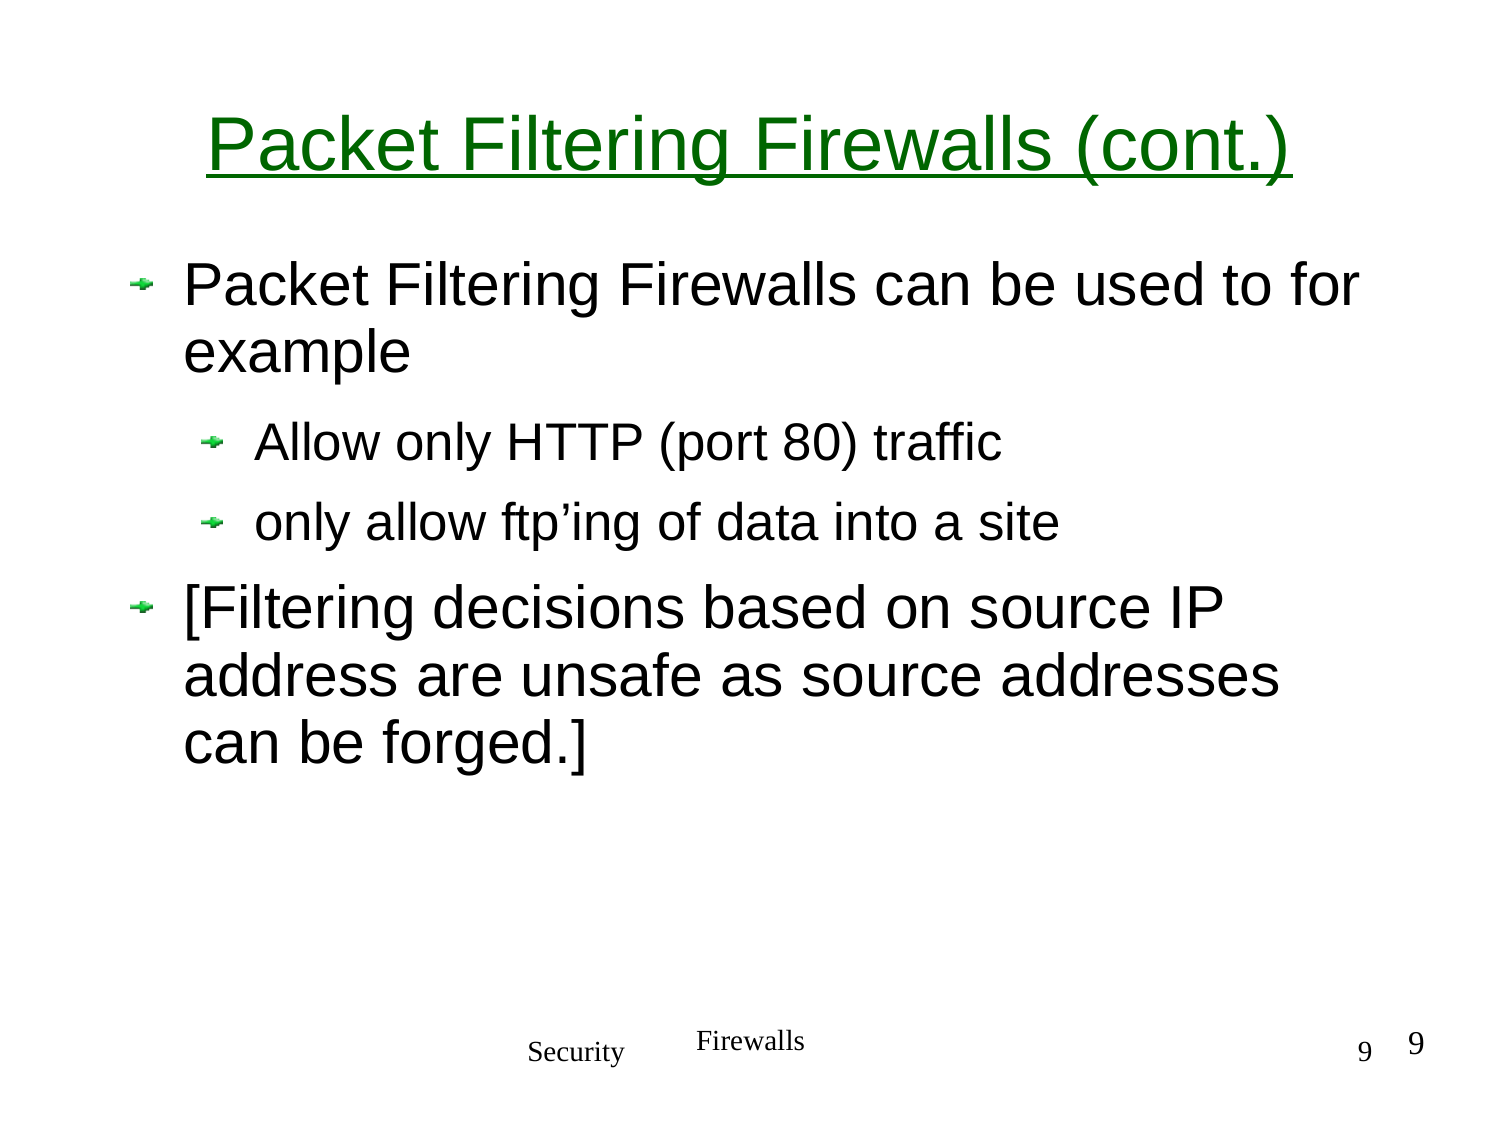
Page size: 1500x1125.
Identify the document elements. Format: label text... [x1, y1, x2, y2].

text_box Security [512, 1024, 988, 1100]
text_box <number> [1074, 1024, 1388, 1100]
title Packet Filtering Firewalls (cont.) [112, 49, 1388, 238]
list Packet Filtering Firewalls can be used to for example Allow only HTTP (port 80) traffic only allow ftp’ing of data into a site [Filtering decisions based on source IP address are unsafe as source addresses can be forged.] [112, 249, 1388, 975]
